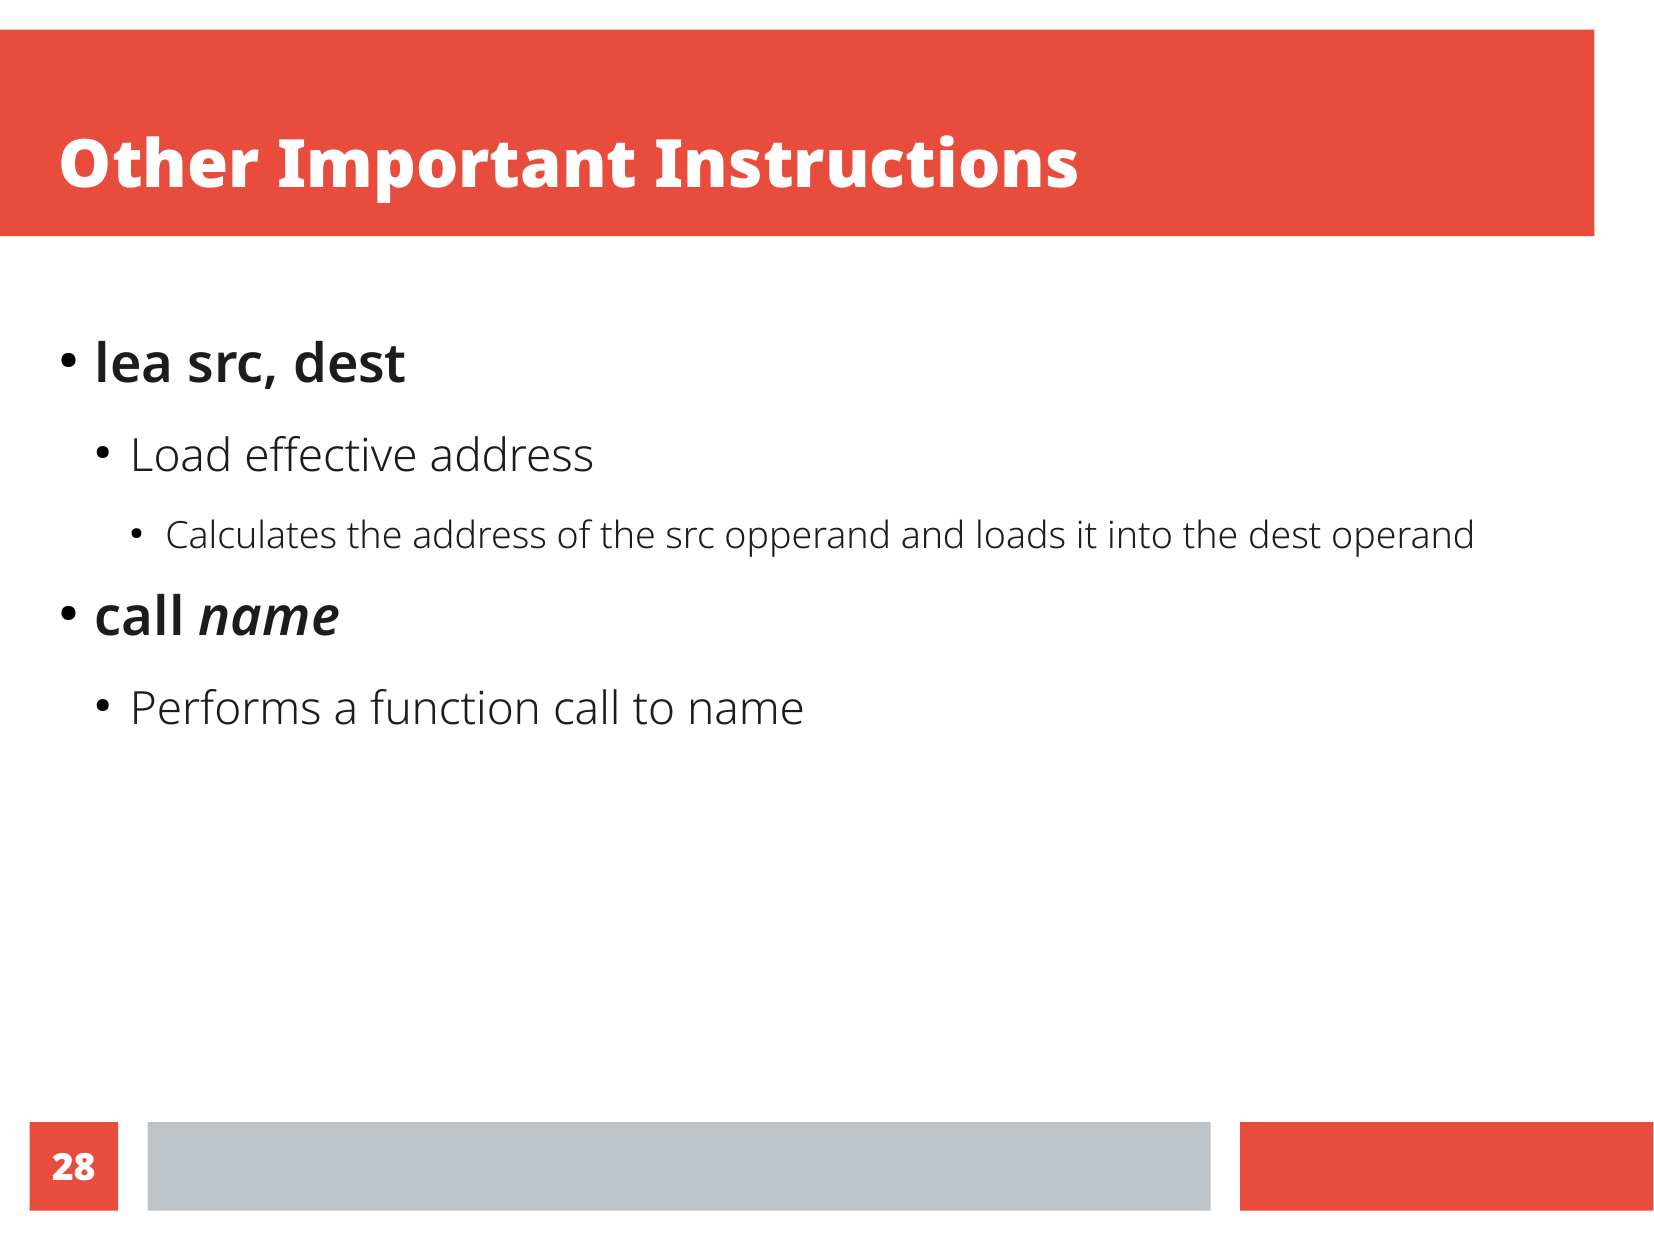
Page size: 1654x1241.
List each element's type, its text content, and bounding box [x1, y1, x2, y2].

list lea src, dest Load effective address Calculates the address of the src opperand and loads it into the dest operand call name Performs a function call to name [59, 324, 1565, 1093]
title Other Important Instructions [59, 59, 1595, 207]
